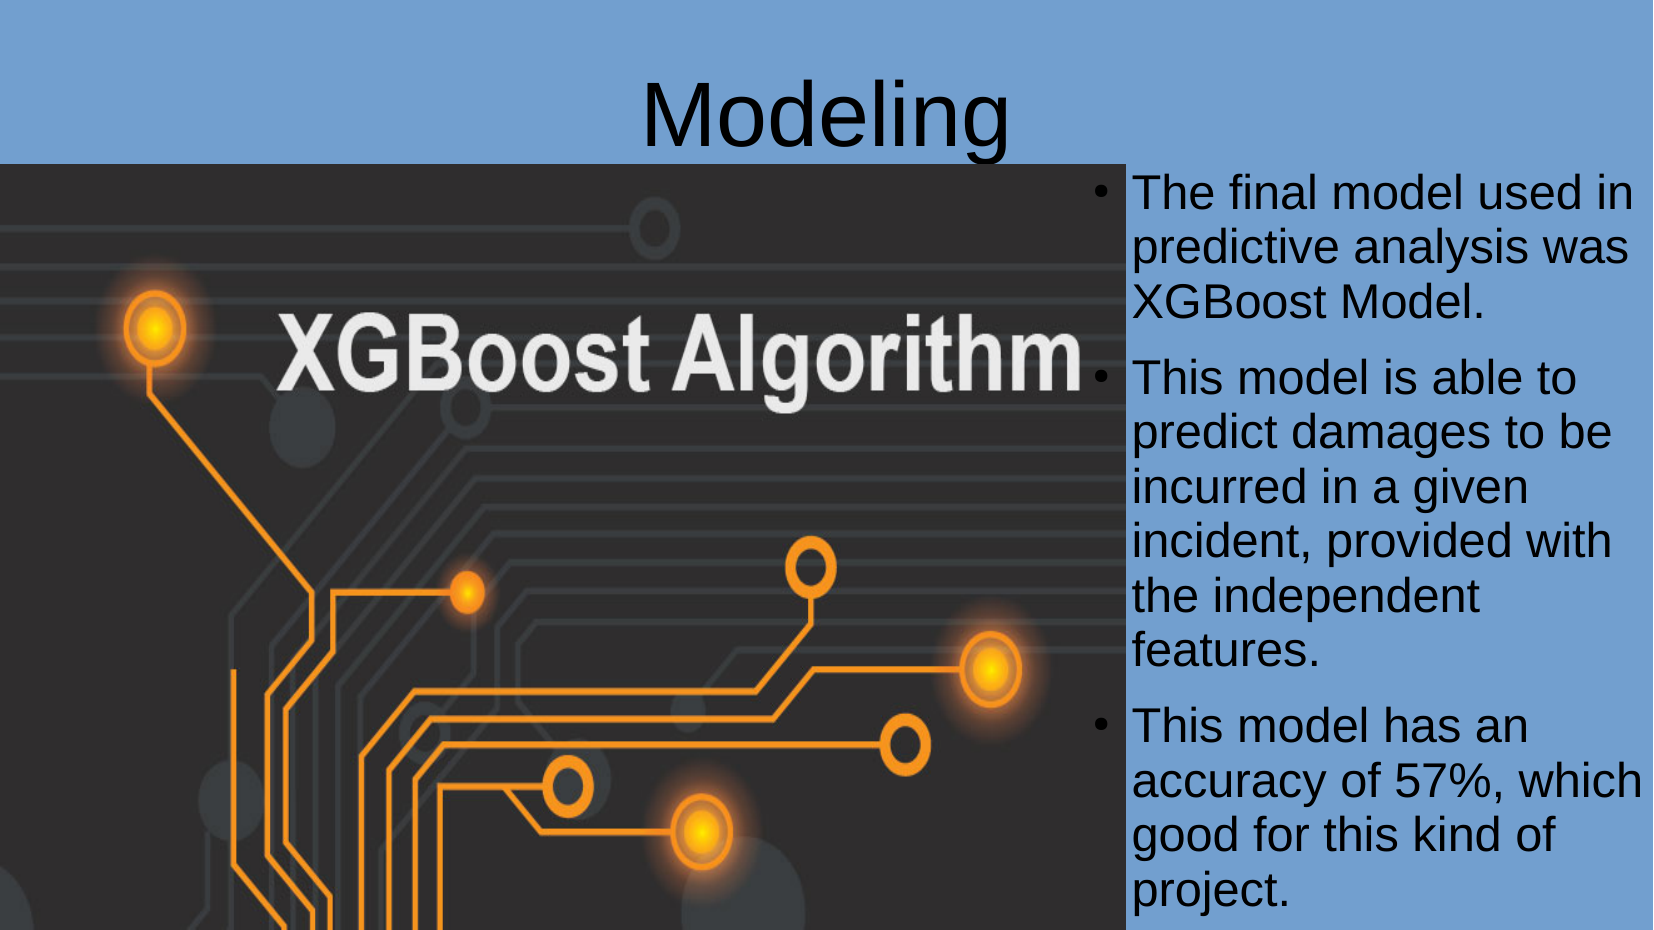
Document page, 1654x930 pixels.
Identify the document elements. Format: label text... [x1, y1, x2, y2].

title Modeling [82, 37, 1571, 165]
picture [0, 164, 1126, 930]
list The final model used in predictive analysis was XGBoost Model. This model is able to predict damages to be incurred in a given incident, provided with the independent features. This model has an accuracy of 57%, which good for this kind of project. [1080, 165, 1653, 930]
